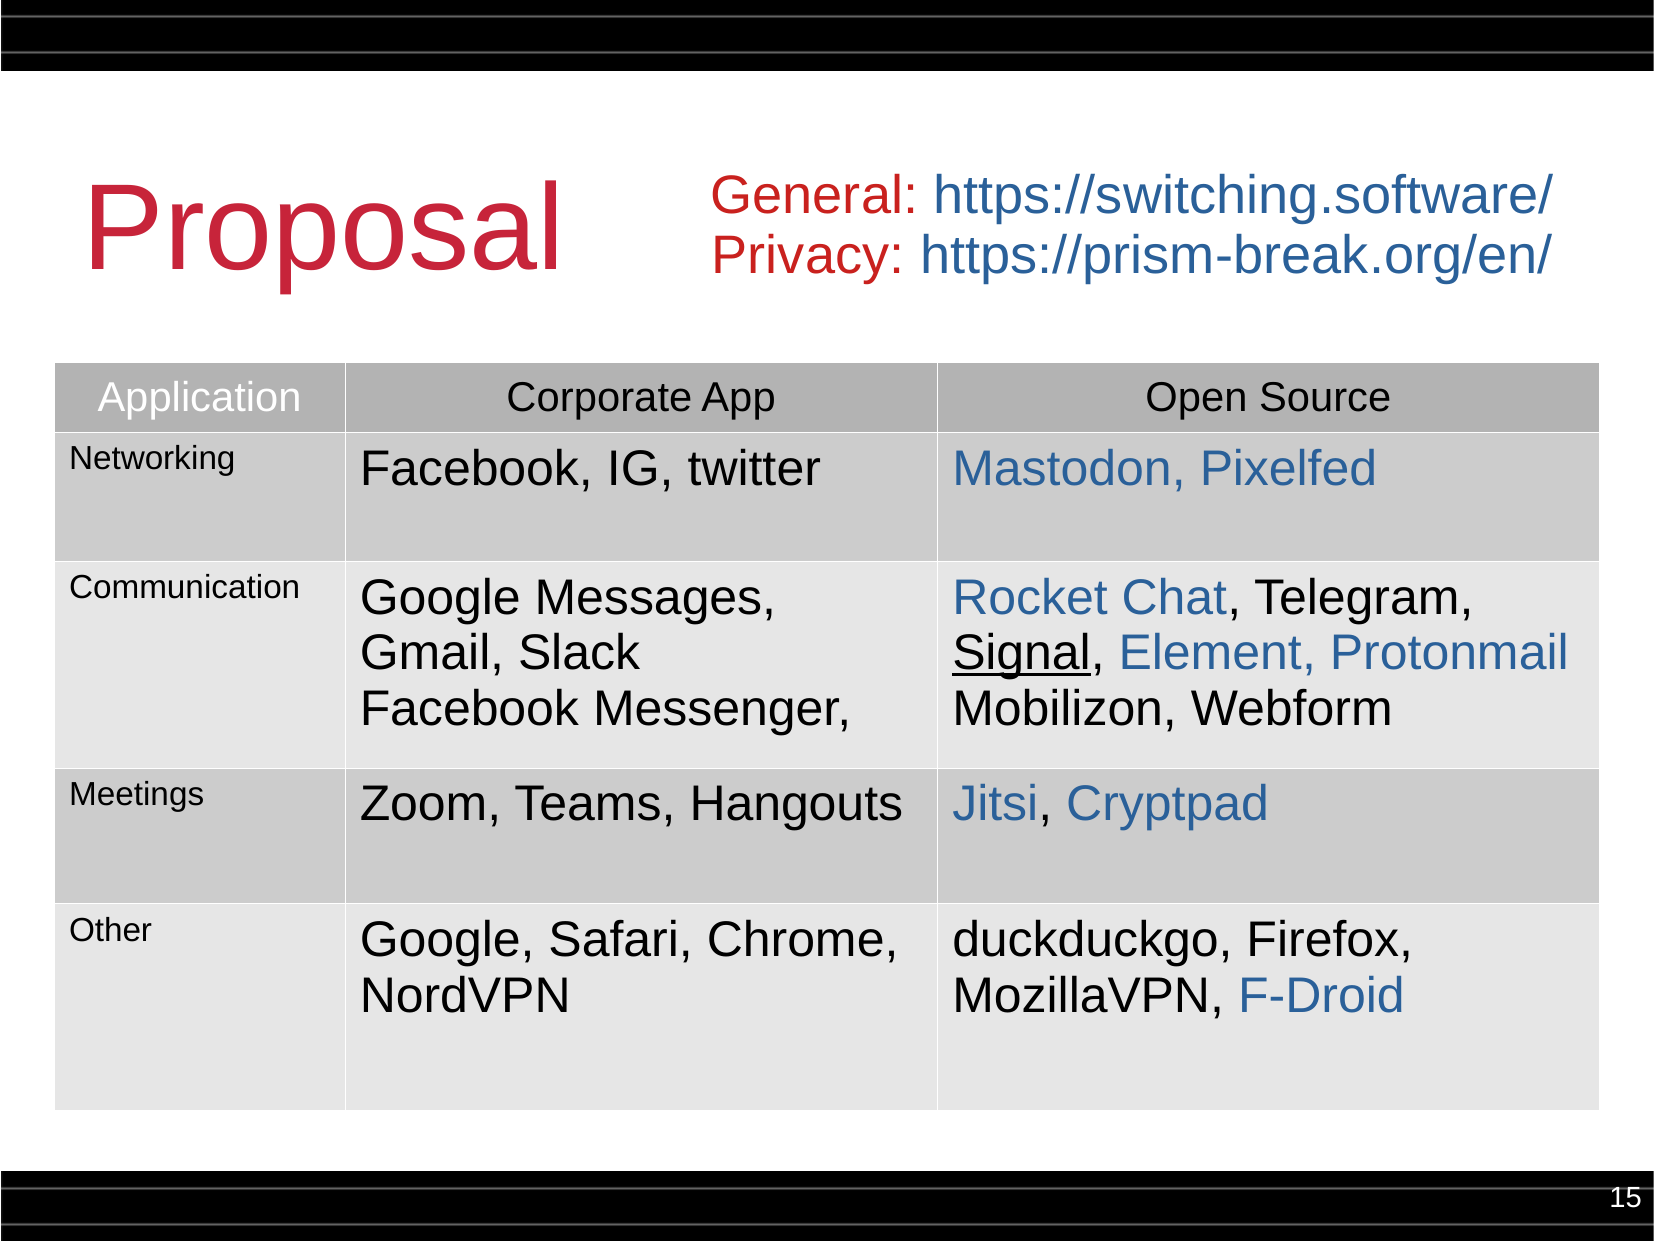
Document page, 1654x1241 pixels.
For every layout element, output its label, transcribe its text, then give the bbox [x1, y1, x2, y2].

table_header Application [55, 363, 345, 432]
table_cell duckduckgo, Firefox, MozillaVPN, F-Droid [938, 904, 1599, 1110]
table_cell Communication [55, 562, 345, 768]
table_cell Zoom, Teams, Hangouts [346, 769, 937, 903]
table_cell Facebook, IG, twitter [346, 433, 937, 561]
title Proposal [82, 123, 661, 331]
table_cell Google Messages, Gmail, Slack Facebook Messenger, [346, 562, 937, 768]
table_cell Other [55, 904, 345, 1110]
picture [1, 1171, 1654, 1241]
text_box General: https://switching.software/ Privacy: https://prism-break.org/en/ [675, 119, 1591, 330]
table_cell Google, Safari, Chrome, NordVPN [346, 904, 937, 1110]
picture [1, 0, 1654, 71]
table_header Open Source [938, 363, 1599, 432]
table_cell Meetings [55, 769, 345, 903]
table_cell Mastodon, Pixelfed [938, 433, 1599, 561]
table_cell Networking [55, 433, 345, 561]
table_header Corporate App [346, 363, 937, 432]
table_cell Jitsi, Cryptpad [938, 769, 1599, 903]
table_cell Rocket Chat, Telegram, Signal, Element, Protonmail Mobilizon, Webform [938, 562, 1599, 768]
